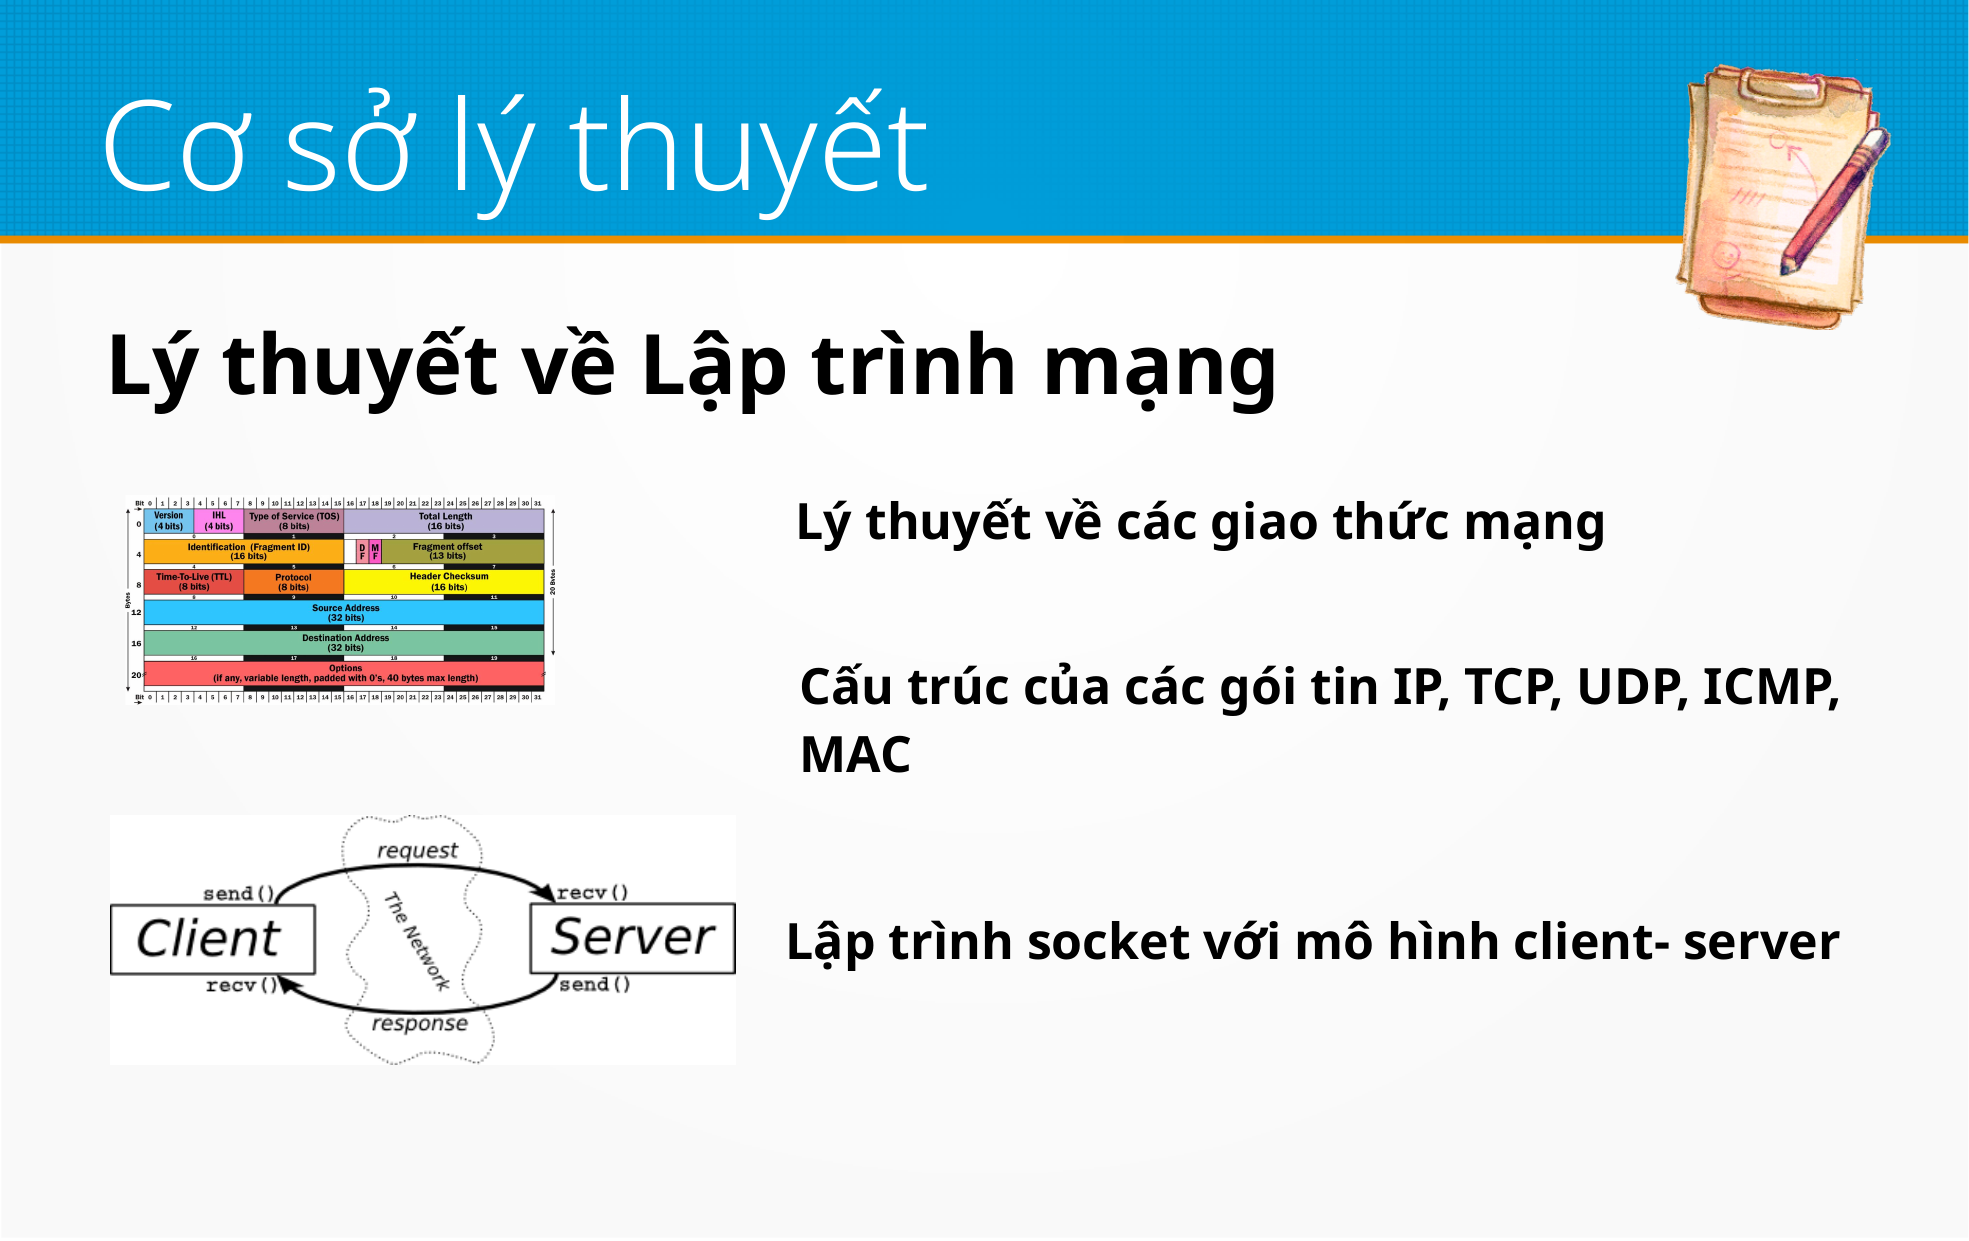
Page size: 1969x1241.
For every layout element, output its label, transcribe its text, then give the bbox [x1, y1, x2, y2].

text_box Lý thuyết về Lập trình mạng [99, 303, 1132, 421]
text_box Cấu trúc của các gói tin IP, TCP, UDP, ICMP, MAC [793, 650, 1919, 788]
picture [0, 65, 1969, 1241]
title Cơ sở lý thuyết [98, 19, 1870, 227]
text_box Lý thuyết về các giao thức mạng [789, 451, 1915, 589]
text_box Lập trình socket với mô hình client- server [780, 871, 1906, 1009]
